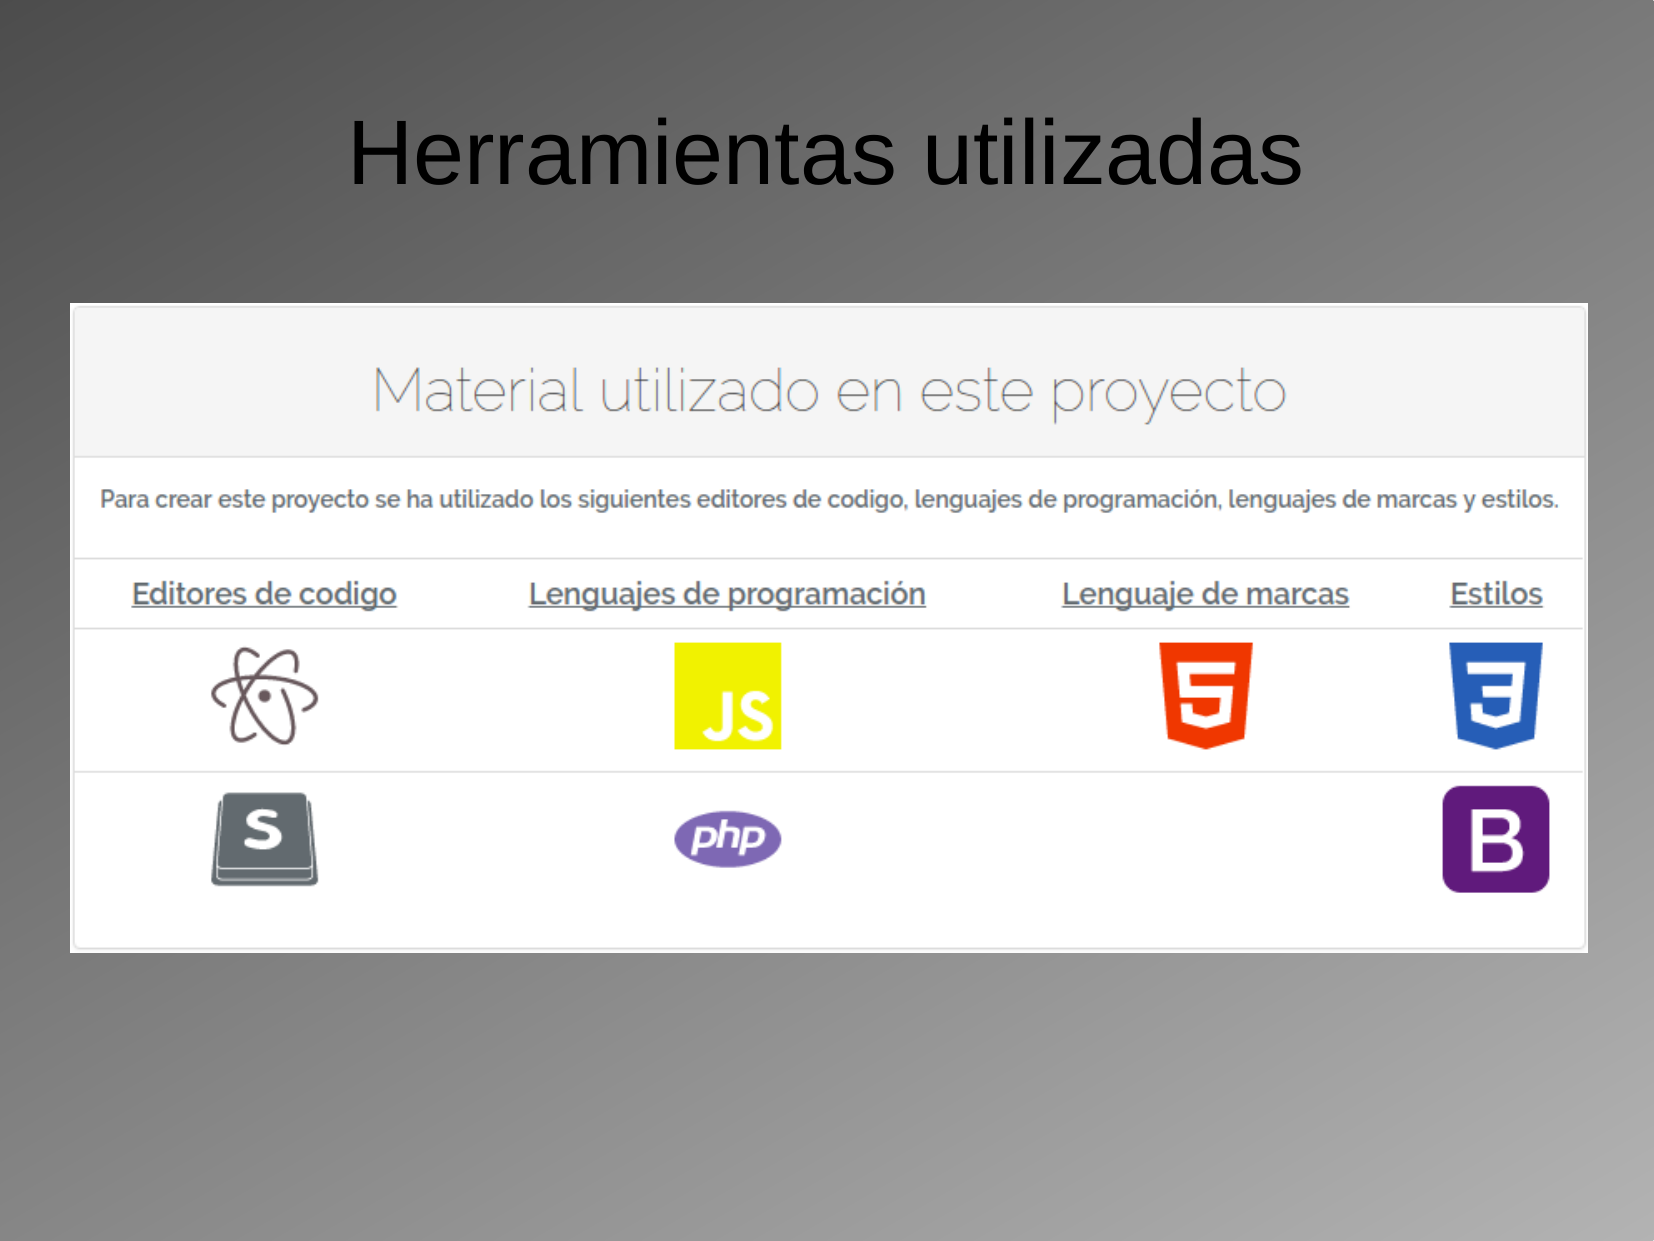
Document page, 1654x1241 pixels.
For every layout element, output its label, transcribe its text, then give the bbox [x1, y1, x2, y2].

title Herramientas utilizadas [82, 49, 1571, 257]
picture [70, 303, 1588, 953]
